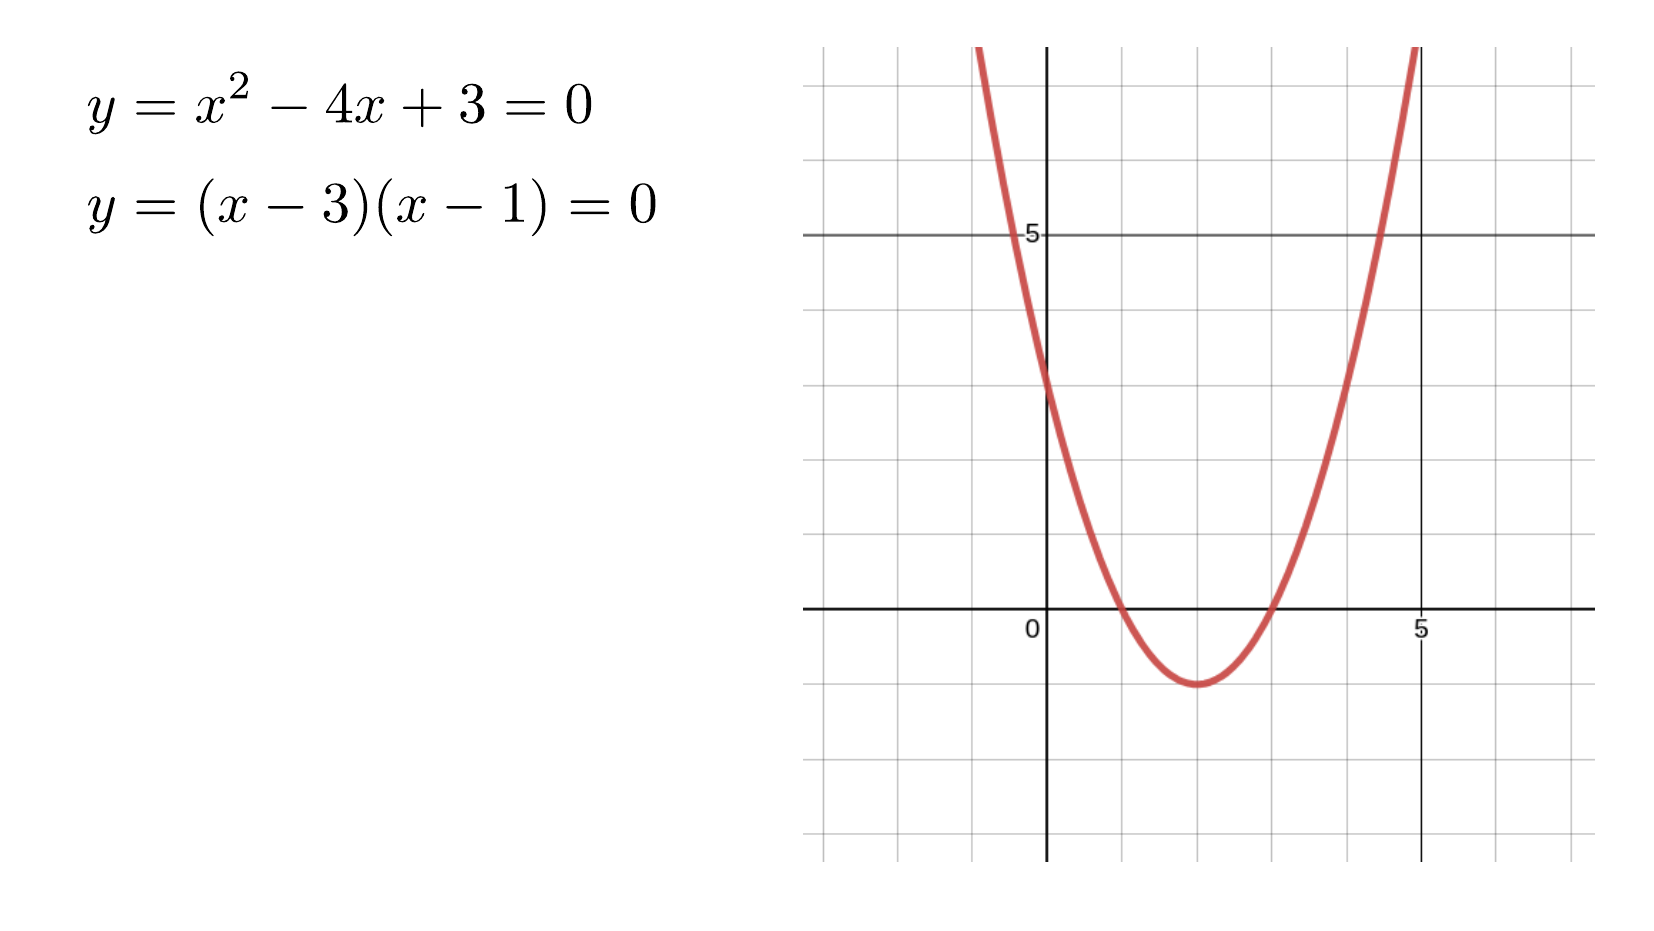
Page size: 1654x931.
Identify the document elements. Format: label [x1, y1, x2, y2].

text_box [88, 178, 656, 237]
text_box [87, 71, 592, 135]
picture [803, 47, 1595, 862]
